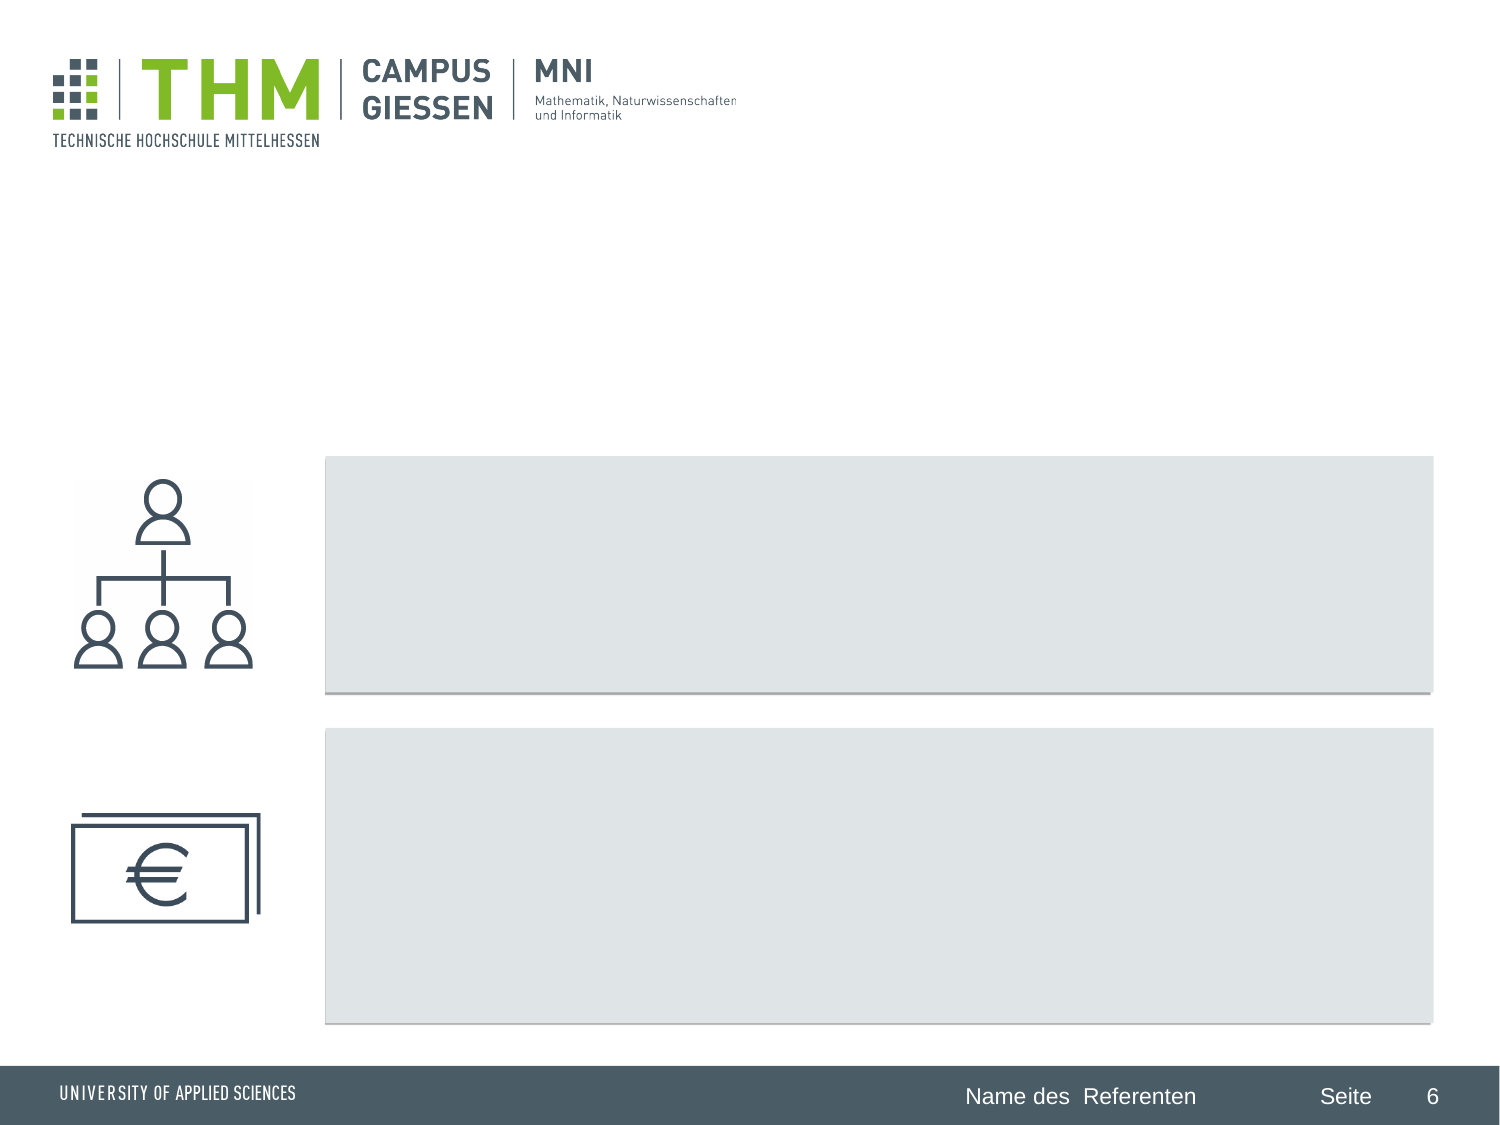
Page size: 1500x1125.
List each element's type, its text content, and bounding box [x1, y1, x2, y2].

picture [71, 813, 261, 924]
picture [53, 59, 736, 147]
picture [59, 1082, 296, 1104]
picture [74, 479, 253, 669]
slide_number <number> [1376, 1073, 1455, 1118]
